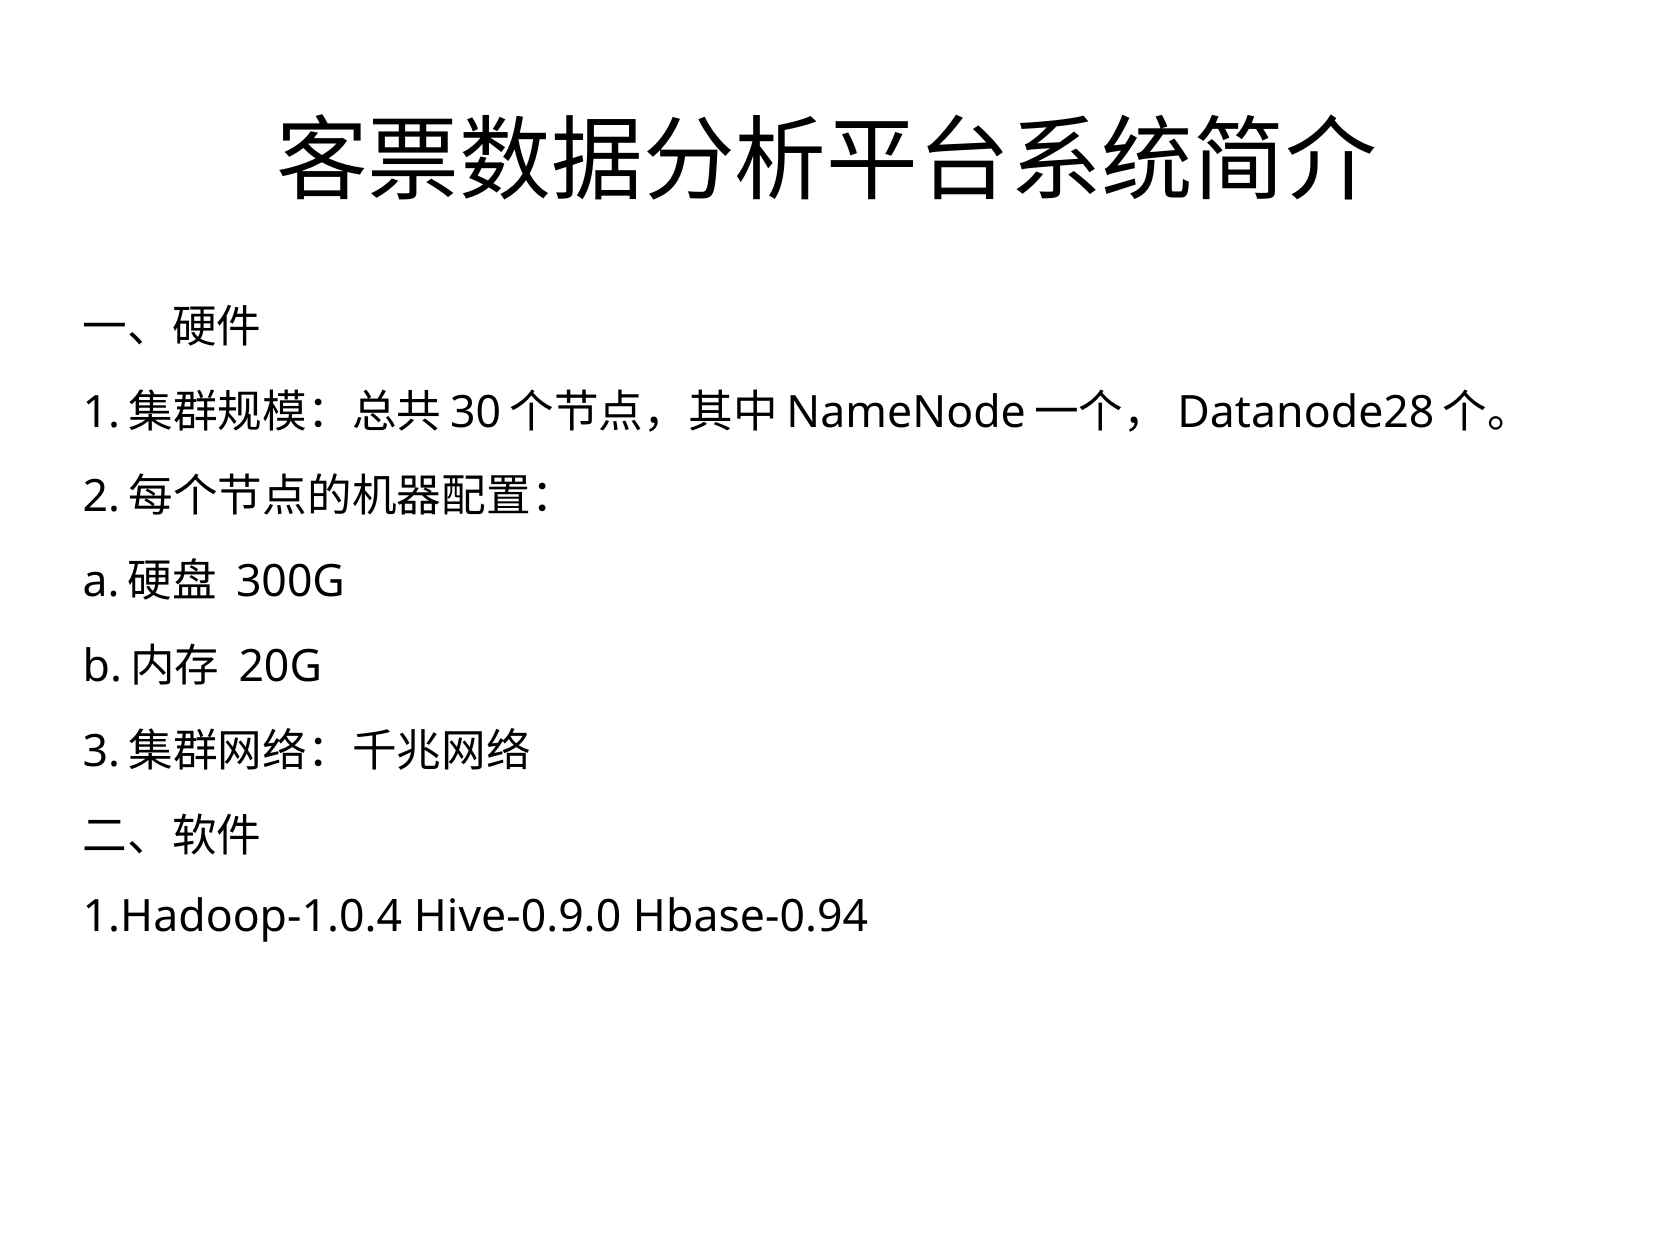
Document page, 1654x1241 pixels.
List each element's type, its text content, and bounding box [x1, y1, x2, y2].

title 客票数据分析平台系统简介 [82, 49, 1571, 257]
list 一、硬件 1.集群规模：总共30个节点，其中NameNode一个，Datanode28个。 2.每个节点的机器配置： a.硬盘 300G b.内存 20G 3.集群网络：千兆网络 二、软件 1.Hadoop-1.0.4 Hive-0.9.0 Hbase-0.94 [82, 290, 1538, 1010]
